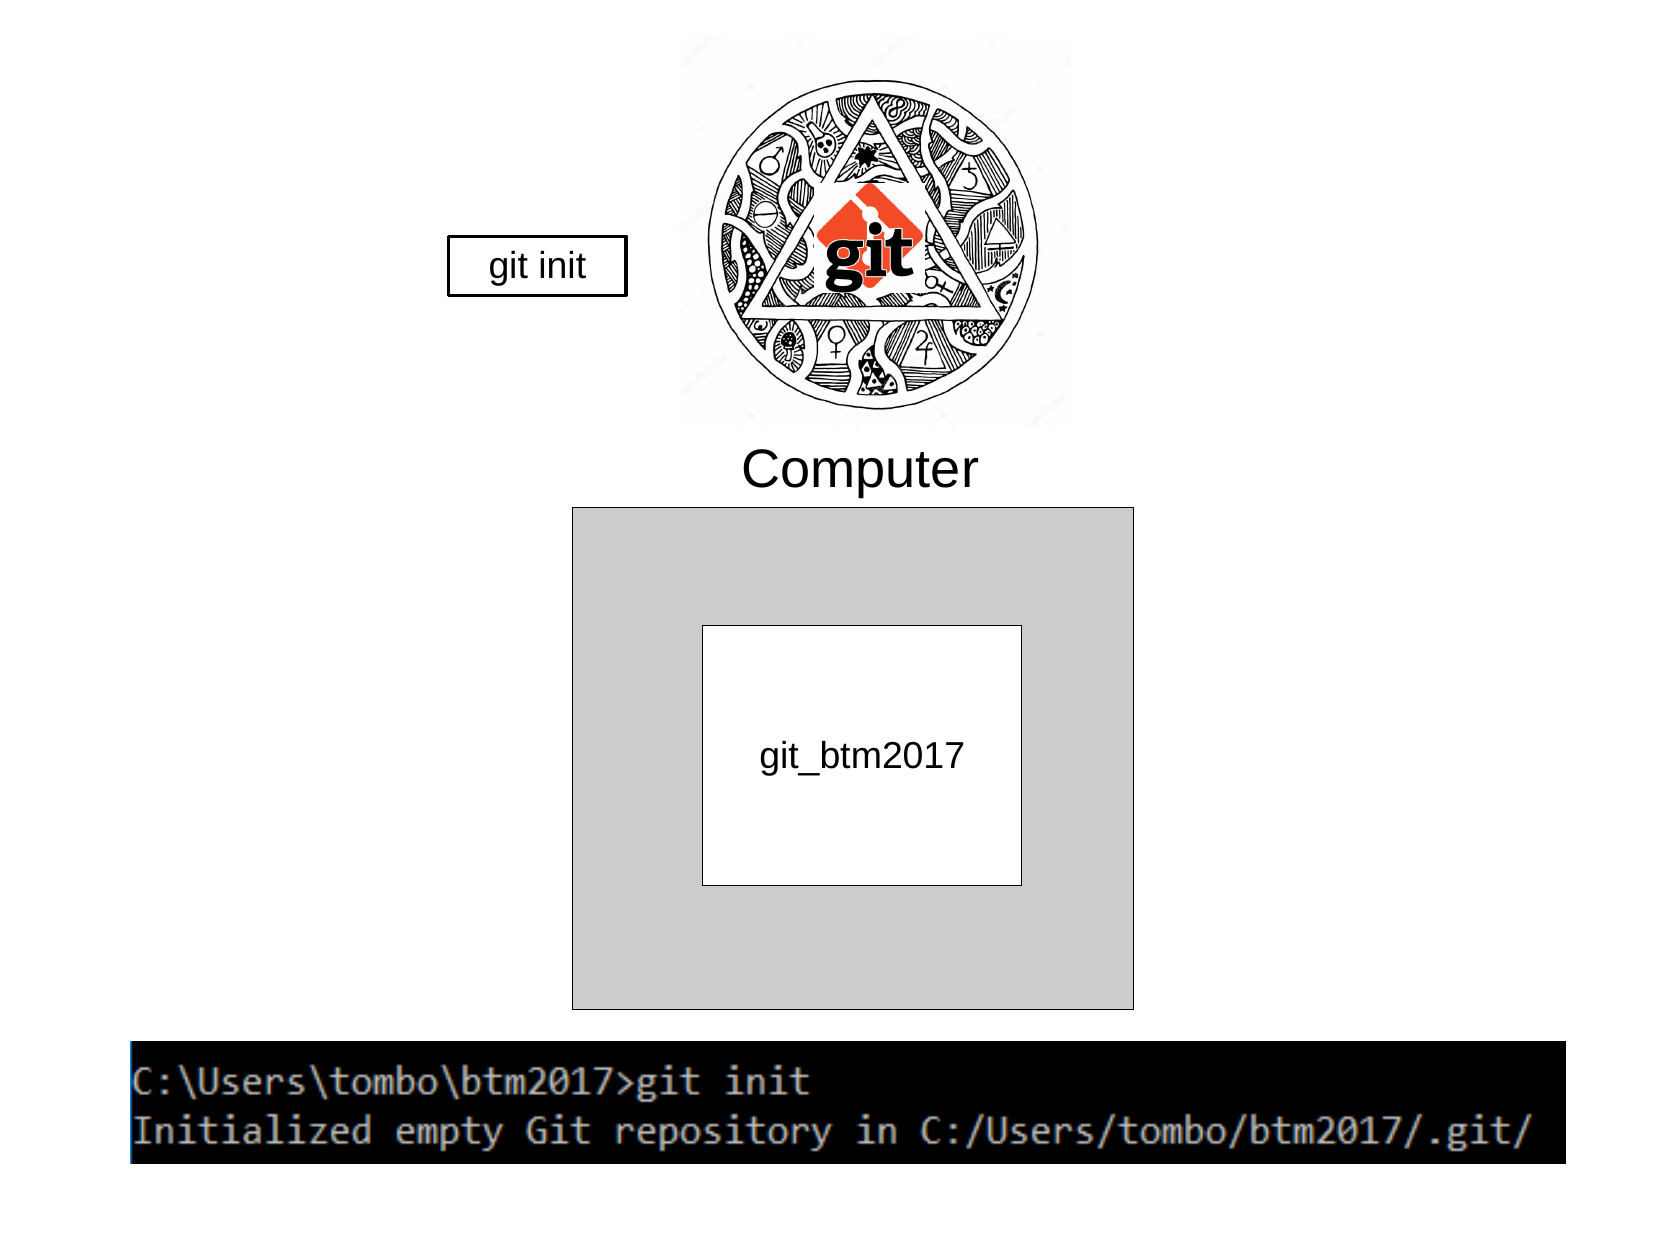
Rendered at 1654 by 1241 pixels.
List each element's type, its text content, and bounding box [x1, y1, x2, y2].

text_box [572, 507, 1134, 1010]
text_box Computer [726, 431, 1052, 507]
text_box git_btm2017 [702, 625, 1022, 886]
picture [130, 1041, 1566, 1164]
text_box git init [448, 236, 626, 296]
picture [679, 35, 1071, 427]
